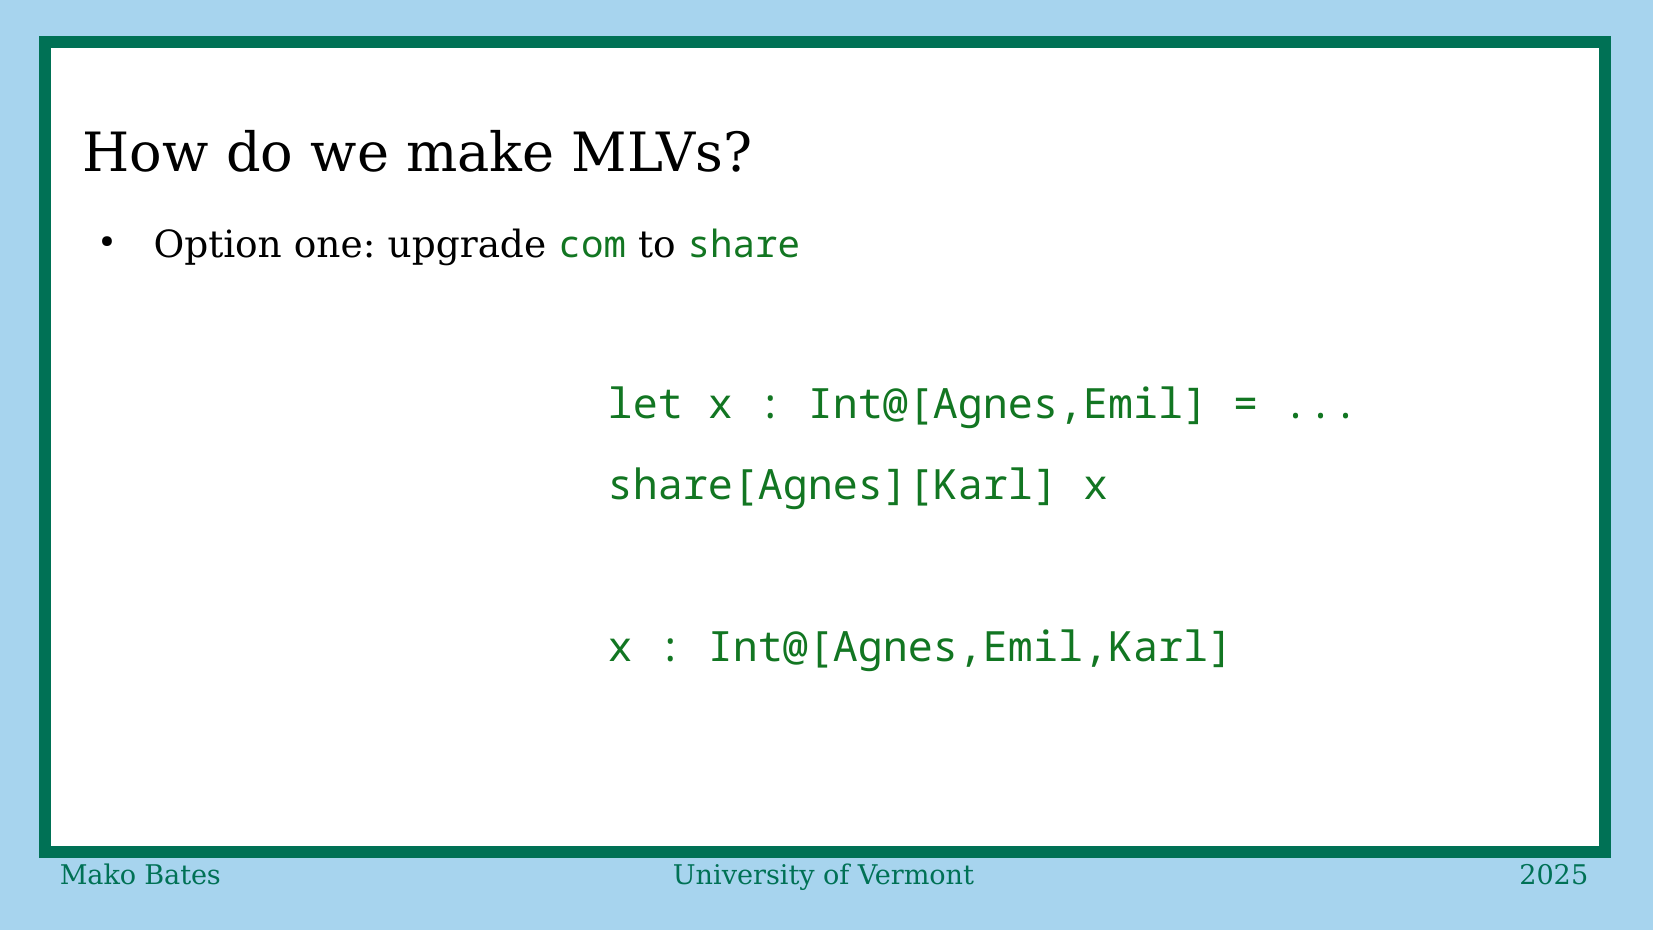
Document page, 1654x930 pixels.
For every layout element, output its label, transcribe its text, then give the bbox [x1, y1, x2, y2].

list Option one: upgrade com to share let x : Int@[Agnes,Emil] = ... share[Agnes][Karl] x x : Int@[Agnes,Emil,Karl] [82, 217, 1571, 777]
text_box [687, 864, 691, 877]
title How do we make MLVs? [82, 101, 1571, 205]
